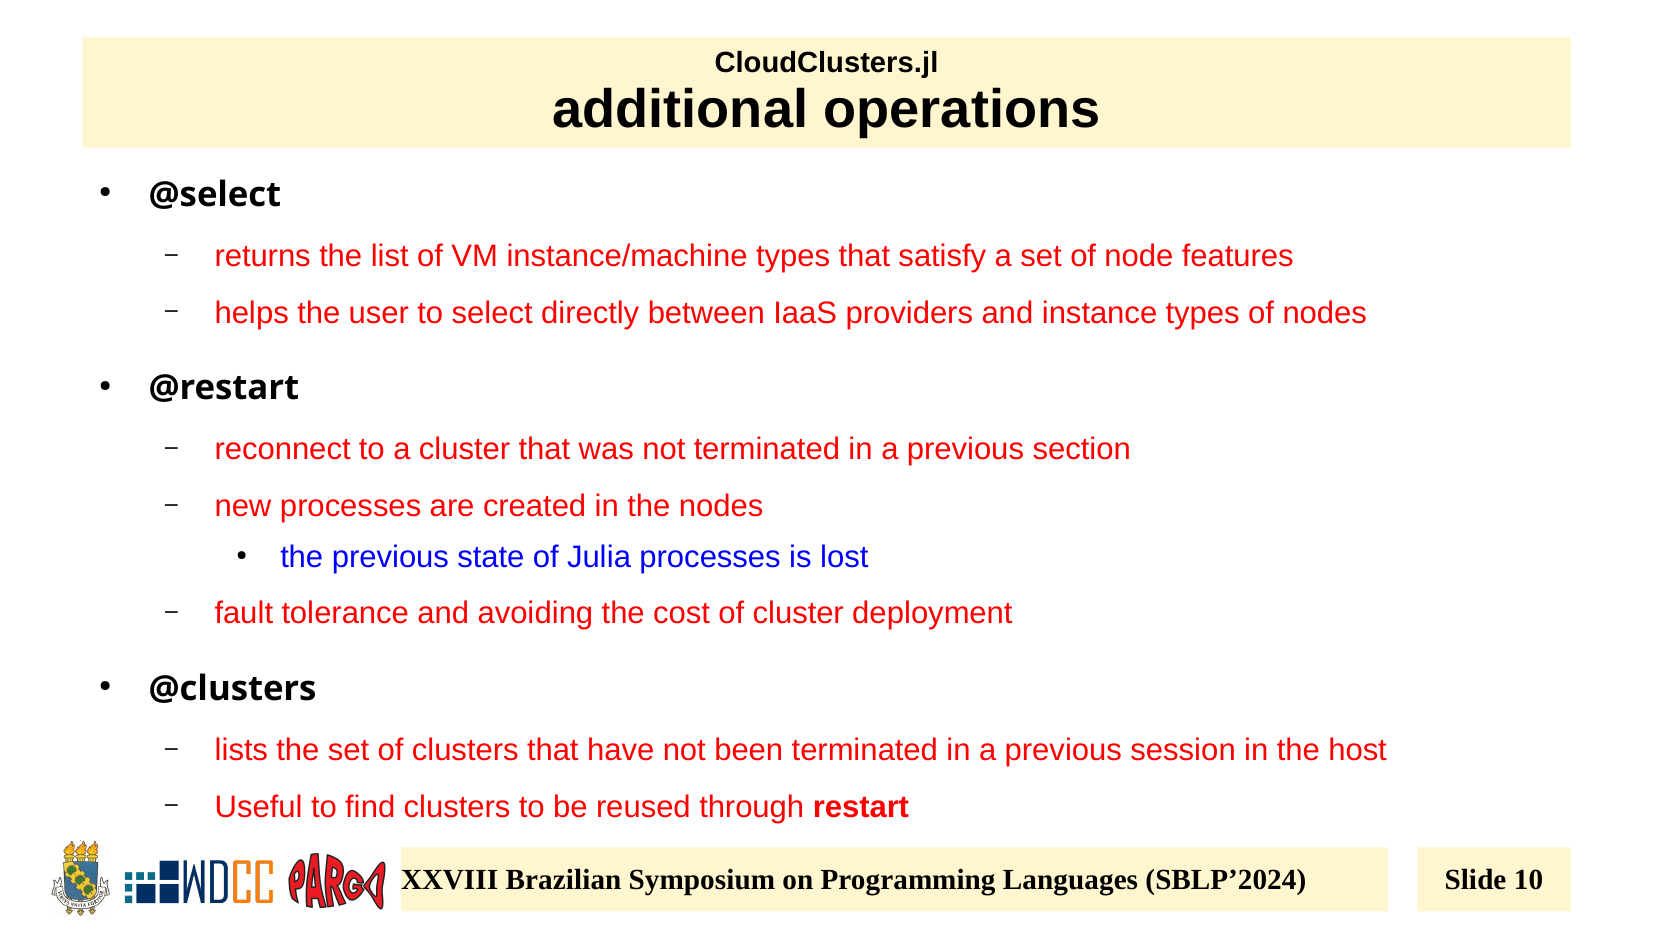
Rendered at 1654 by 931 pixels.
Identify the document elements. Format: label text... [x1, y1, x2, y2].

picture [51, 840, 110, 916]
title CloudClusters.jl additional operations [82, 36, 1571, 148]
picture [113, 848, 386, 918]
list @select returns the list of VM instance/machine types that satisfy a set of node features helps the user to select directly between IaaS providers and instance types of nodes @restart reconnect to a cluster that was not terminated in a previous section new processes are created in the nodes the previous state of Julia processes is lost fault tolerance and avoiding the cost of cluster deployment @clusters lists the set of clusters that have not been terminated in a previous session in the host Useful to find clusters to be reused through restart [82, 169, 1570, 827]
